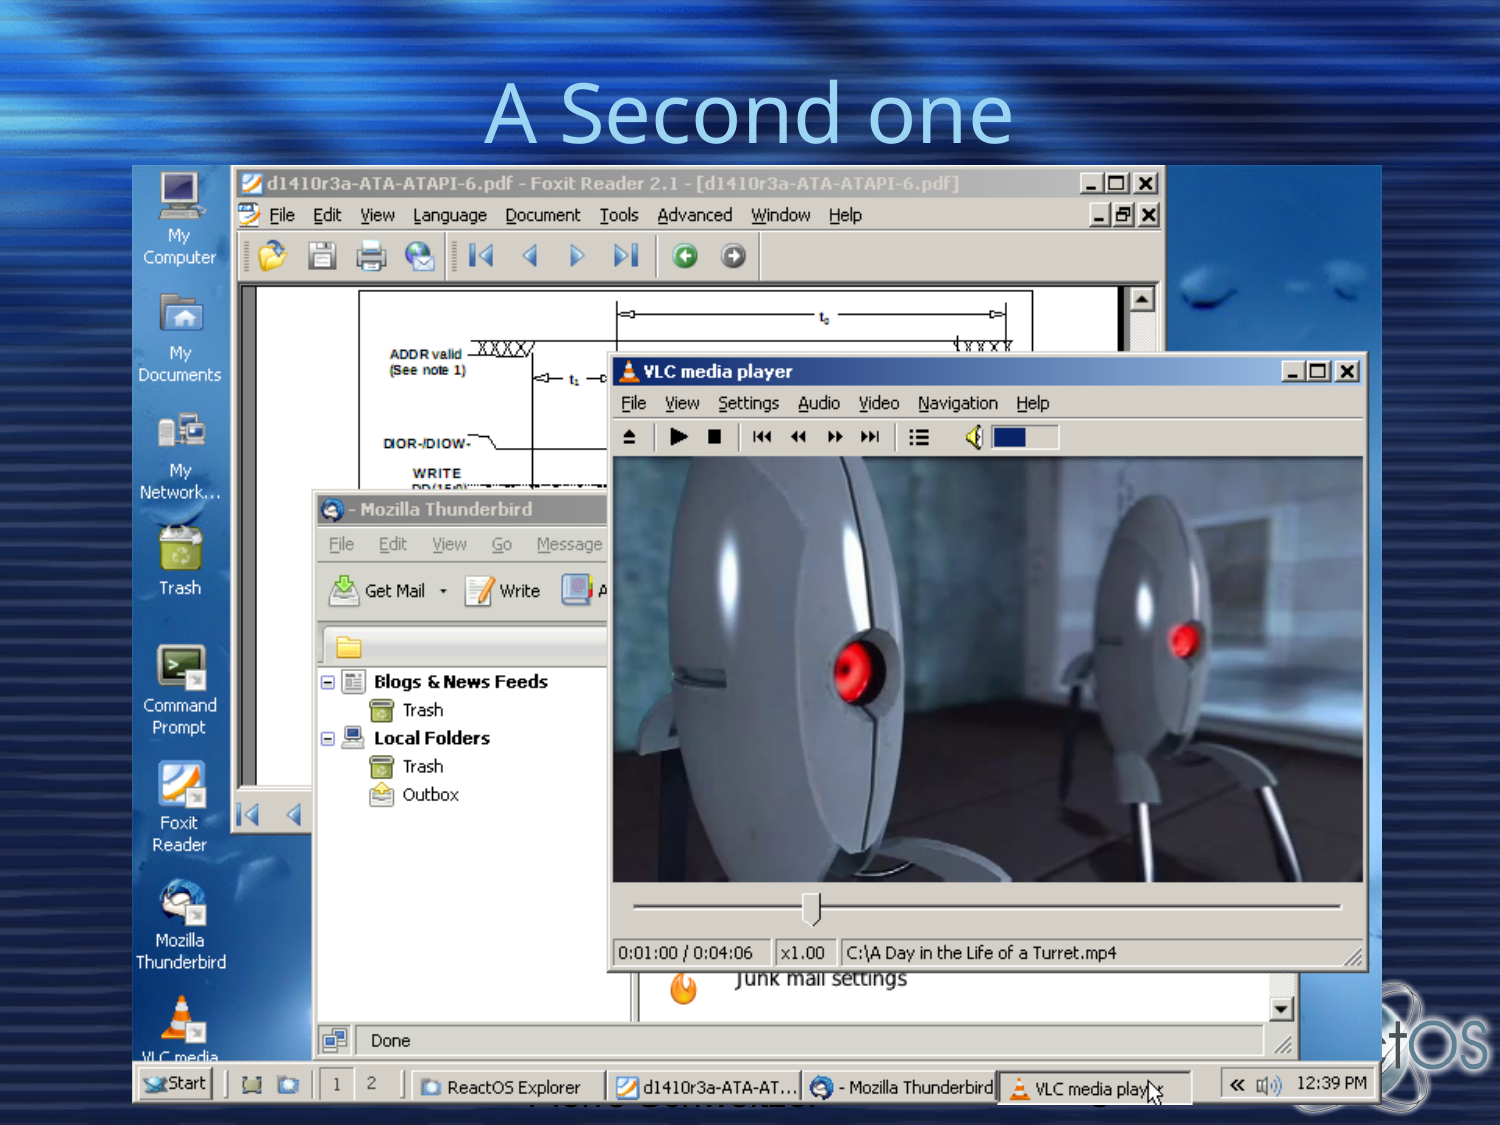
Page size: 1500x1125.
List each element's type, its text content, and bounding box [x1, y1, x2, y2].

title A Second one [75, 45, 1426, 176]
picture [0, 0, 1500, 1125]
